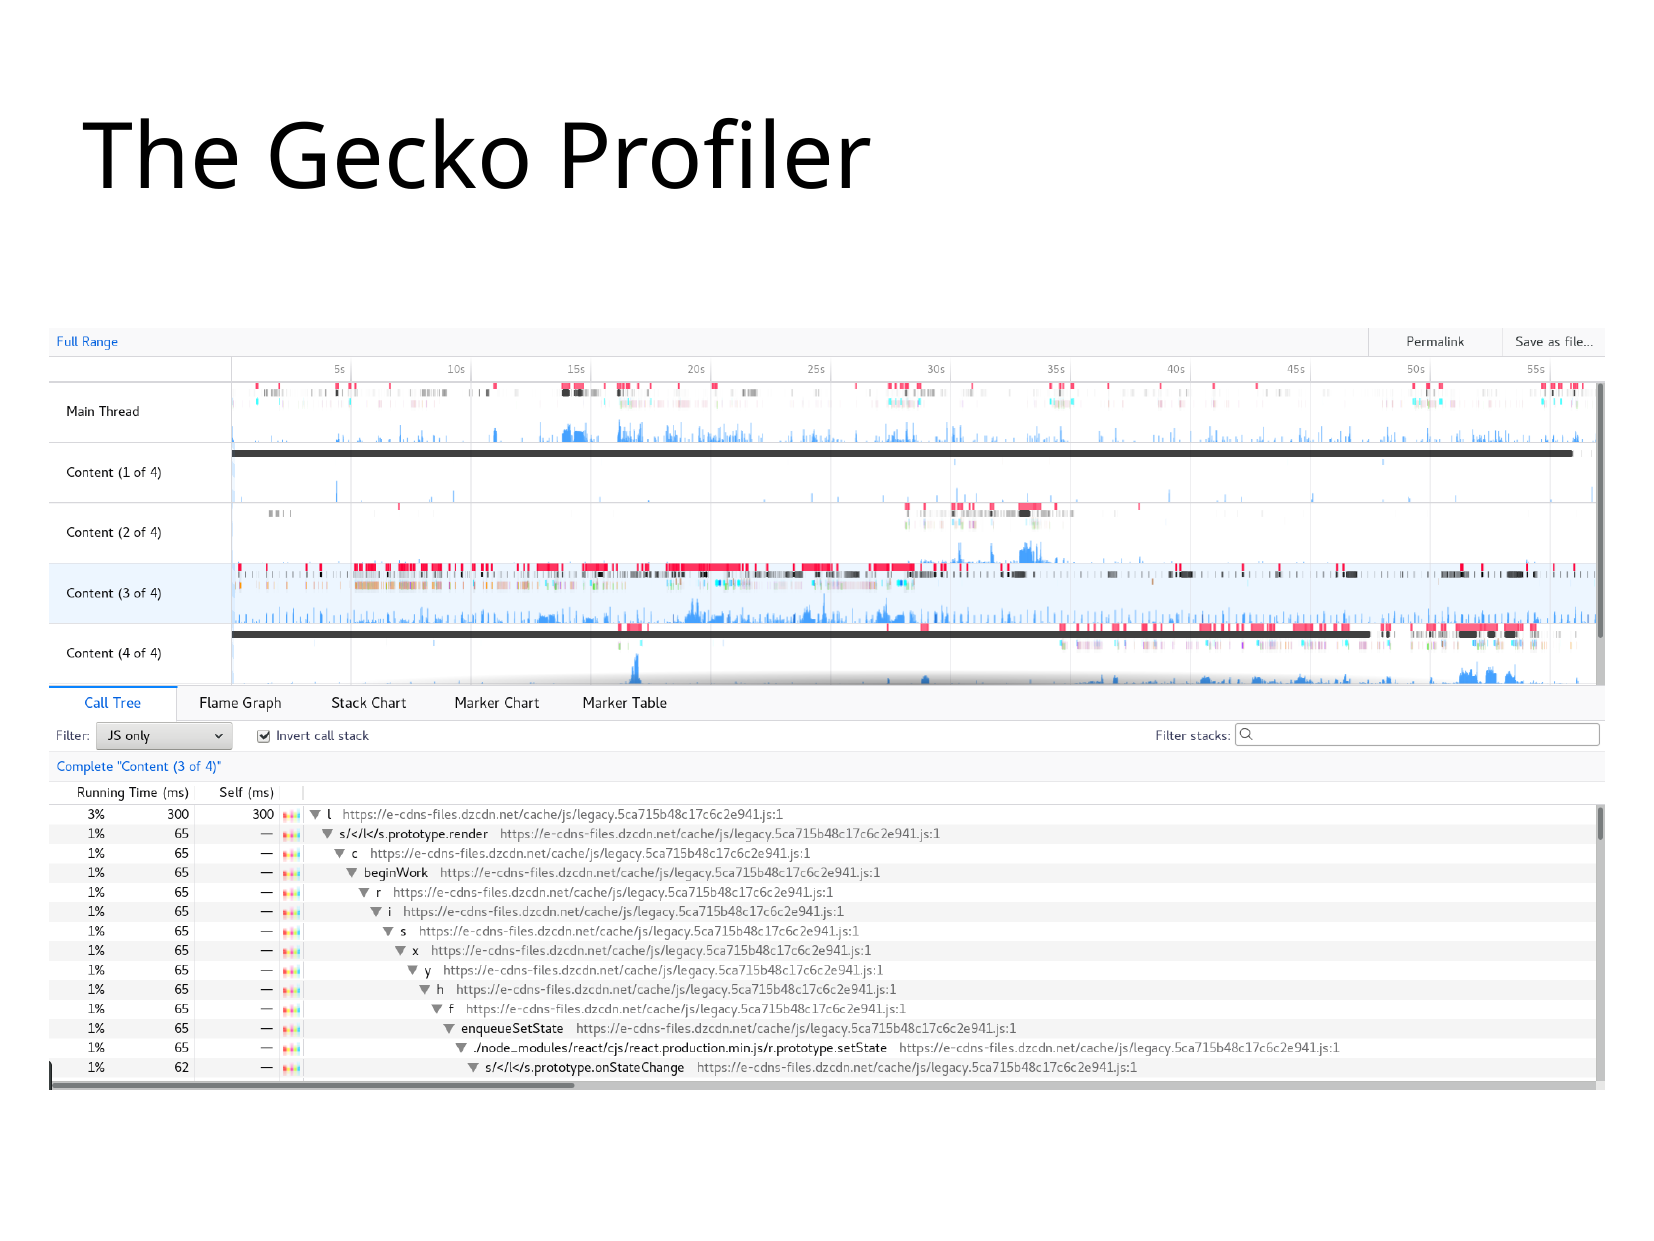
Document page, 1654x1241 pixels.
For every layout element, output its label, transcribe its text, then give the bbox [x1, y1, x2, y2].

picture [49, 328, 1605, 1090]
title The Gecko Profiler [82, 49, 1571, 257]
